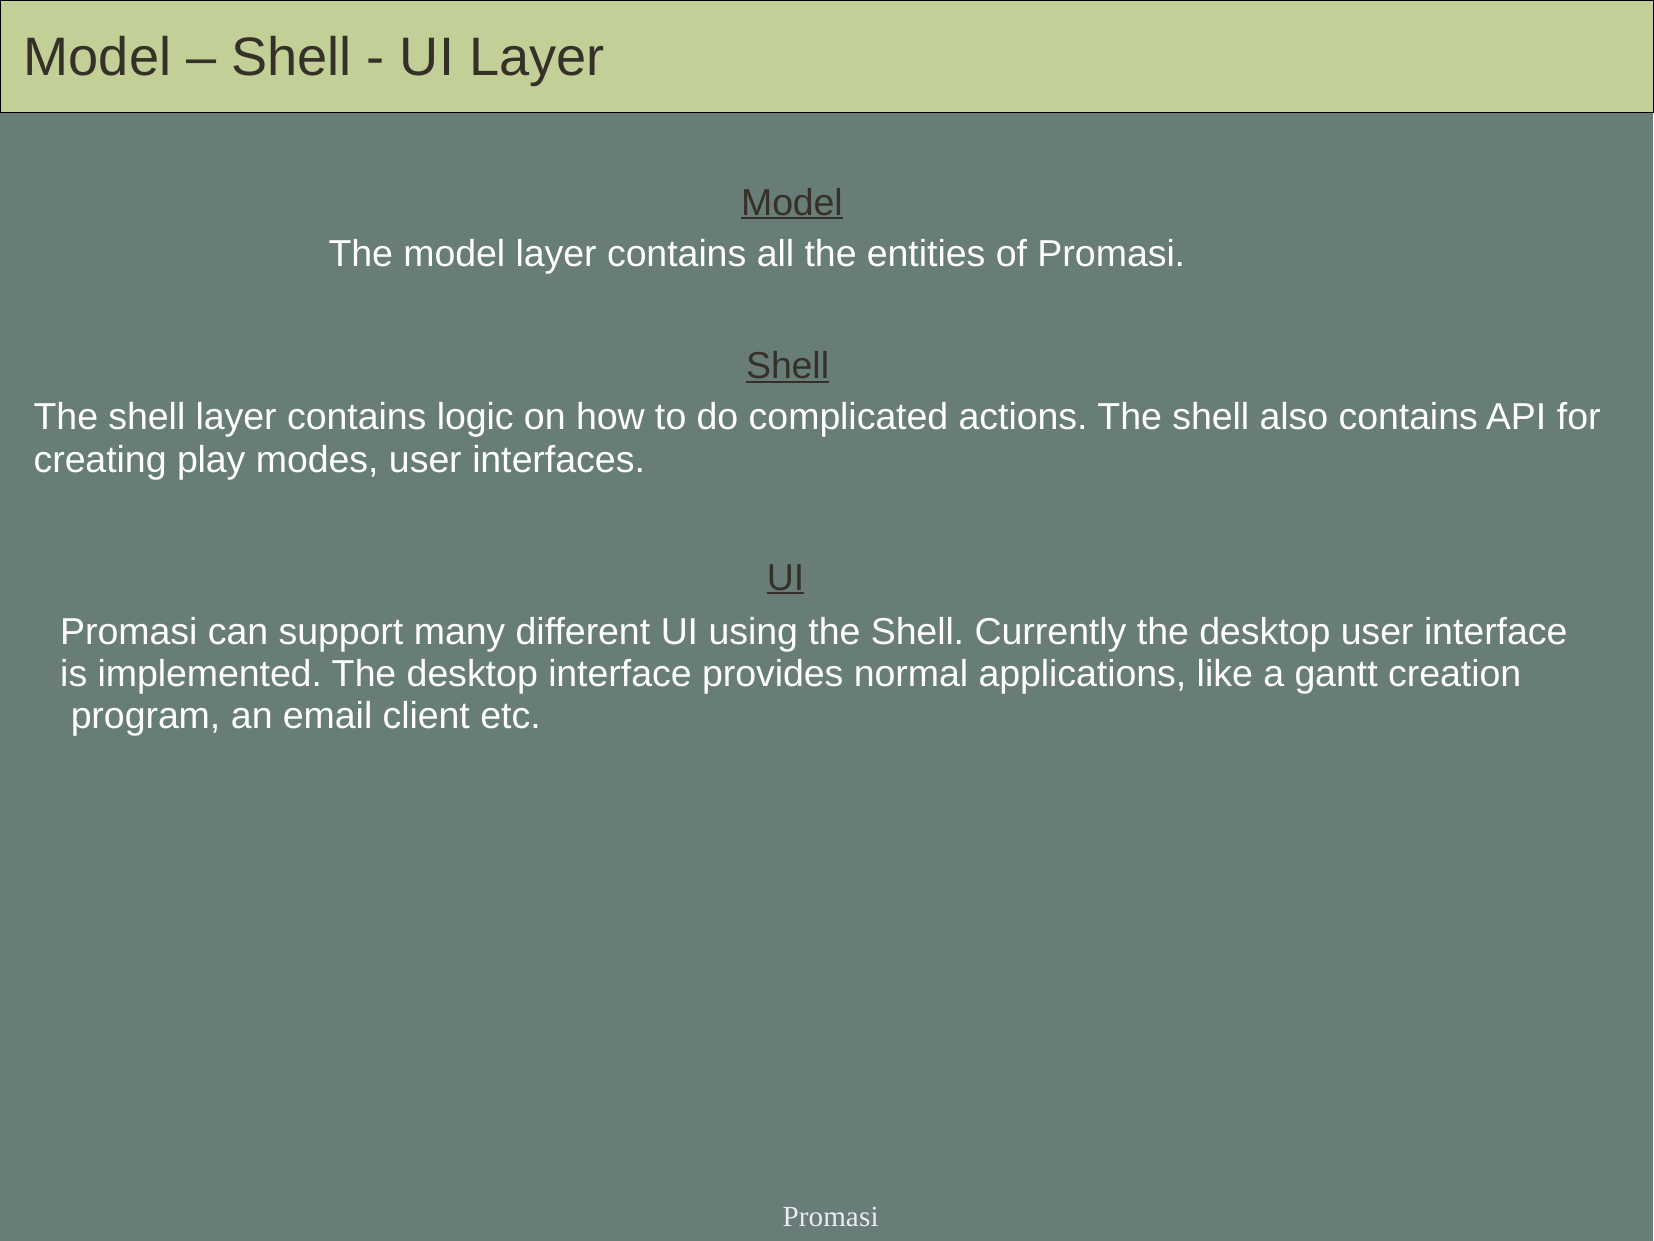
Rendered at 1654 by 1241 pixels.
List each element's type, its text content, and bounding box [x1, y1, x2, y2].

text_box The shell layer contains logic on how to do complicated actions. The shell also contains API for creating play modes, user interfaces. [18, 388, 1627, 488]
text_box UI [752, 548, 820, 606]
text_box Model [726, 173, 858, 231]
text_box Promasi can support many different UI using the Shell. Currently the desktop user interface is implemented. The desktop interface provides normal applications, like a gantt creation program, an email client etc. [45, 603, 1593, 745]
text_box The model layer contains all the entities of Promasi. [313, 225, 1289, 282]
title Model – Shell - UI Layer [8, 19, 863, 95]
text_box Shell [731, 337, 844, 395]
